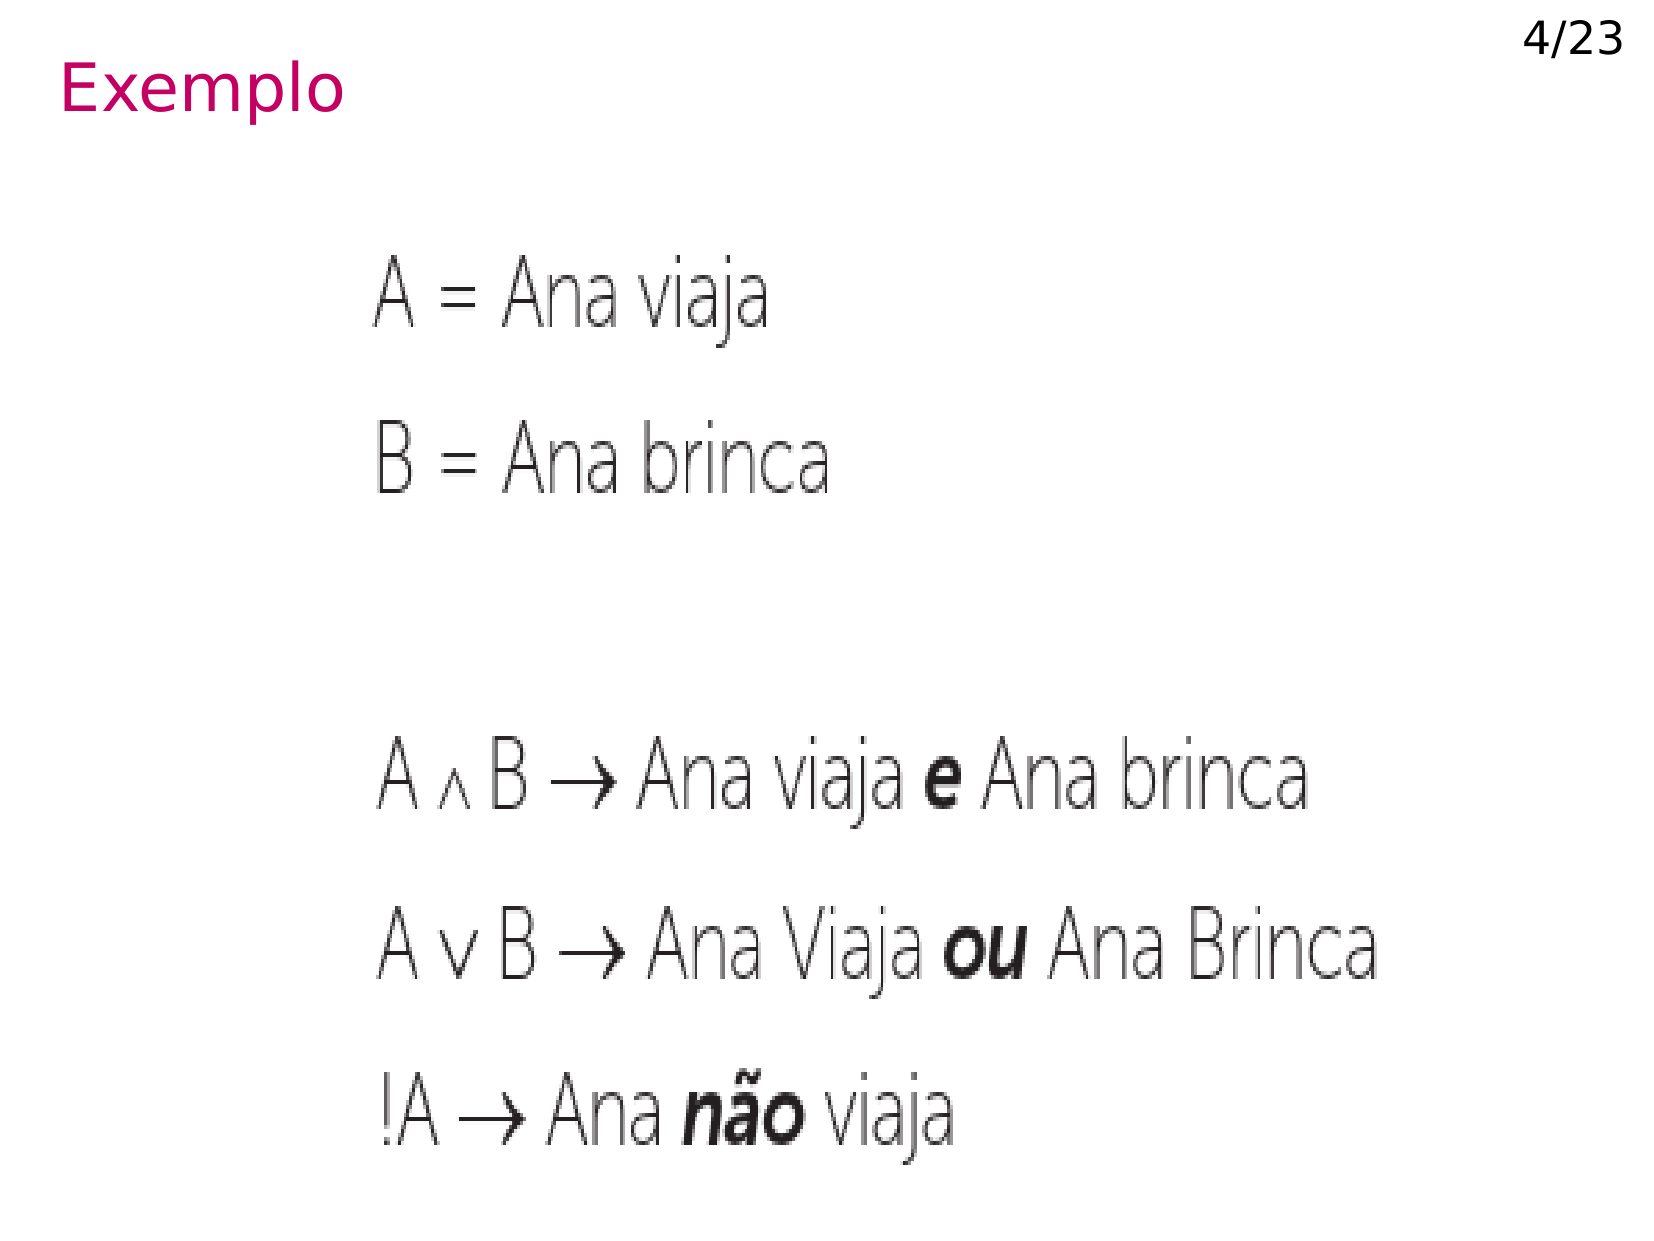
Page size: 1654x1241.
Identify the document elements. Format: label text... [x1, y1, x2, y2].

picture [368, 712, 1394, 1182]
picture [364, 243, 850, 530]
title Exemplo [59, 29, 1625, 148]
